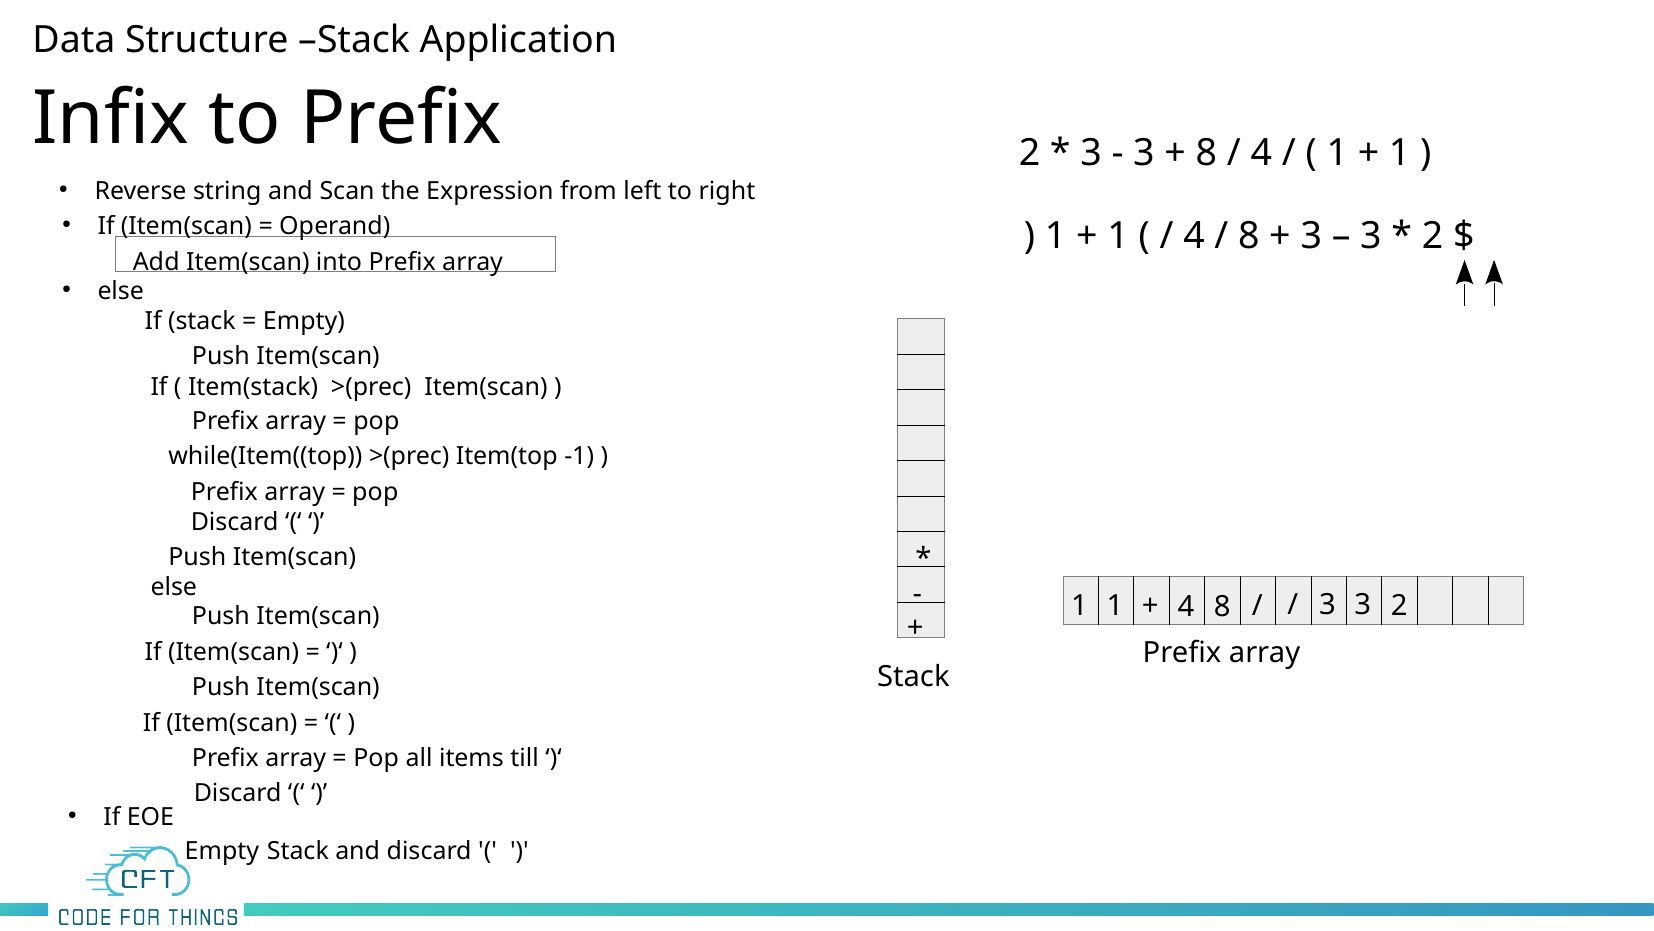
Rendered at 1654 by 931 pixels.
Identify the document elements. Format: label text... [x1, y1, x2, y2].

text_box 1 [1091, 577, 1127, 627]
picture [59, 846, 237, 925]
text_box 3 [1304, 576, 1339, 626]
text_box If (Item(scan) = ‘(‘ ) [92, 696, 449, 756]
text_box while(Item((top)) >(prec) Item(top -1) ) [118, 430, 762, 489]
text_box 2 * 3 - 3 + 8 / 4 / ( 1 + 1 ) [968, 118, 1554, 178]
text_box 8 [1211, 577, 1237, 627]
text_box [897, 390, 945, 425]
text_box Prefix array [1128, 626, 1341, 674]
text_box + [1127, 577, 1162, 627]
text_box 4 [1162, 577, 1211, 627]
text_box [1418, 576, 1452, 625]
text_box Prefix array = pop [140, 466, 442, 526]
text_box Discard ‘(‘ ‘)’ [140, 496, 376, 531]
text_box If (stack = Empty) [94, 295, 449, 355]
text_box [897, 497, 945, 531]
text_box - [897, 565, 943, 598]
text_box [897, 426, 945, 460]
text_box Discard ‘(‘ ‘)’ [143, 767, 475, 812]
text_box Empty Stack and discard '(' ')' [134, 820, 656, 880]
text_box else [100, 561, 243, 621]
text_box If EOE [53, 791, 201, 836]
text_box ) 1 + 1 ( / 4 / 8 + 3 – 3 * 2 $ [973, 200, 1577, 260]
title Data Structure –Stack Application Infix to Prefix [32, 12, 1536, 166]
text_box Reverse string and Scan the Expression from left to right [44, 165, 960, 225]
text_box 2 [1376, 577, 1425, 627]
text_box Prefix array = Pop all items till ‘)‘ [141, 732, 685, 792]
text_box Push Item(scan) [118, 531, 390, 576]
text_box [1453, 576, 1488, 625]
text_box Push Item(scan) [141, 590, 414, 625]
text_box If (Item(scan) = ‘)‘ ) [94, 625, 508, 671]
text_box Push Item(scan) [141, 330, 473, 390]
text_box * [900, 529, 946, 579]
text_box [897, 355, 945, 389]
text_box [1489, 576, 1524, 625]
text_box Push Item(scan) [141, 661, 473, 706]
text_box else [47, 265, 213, 325]
text_box / [1272, 575, 1317, 626]
text_box If ( Item(stack) >(prec) Item(scan) ) [100, 360, 632, 406]
text_box 3 [1339, 576, 1388, 626]
text_box Add Item(scan) into Prefix array [82, 236, 780, 286]
text_box / [1237, 577, 1282, 627]
text_box [897, 461, 945, 496]
text_box 1 [1056, 576, 1105, 627]
text_box Prefix array = pop [141, 395, 498, 430]
text_box + [892, 598, 947, 649]
text_box If (Item(scan) = Operand) [47, 200, 491, 260]
text_box Stack [862, 647, 973, 697]
text_box [897, 318, 945, 354]
